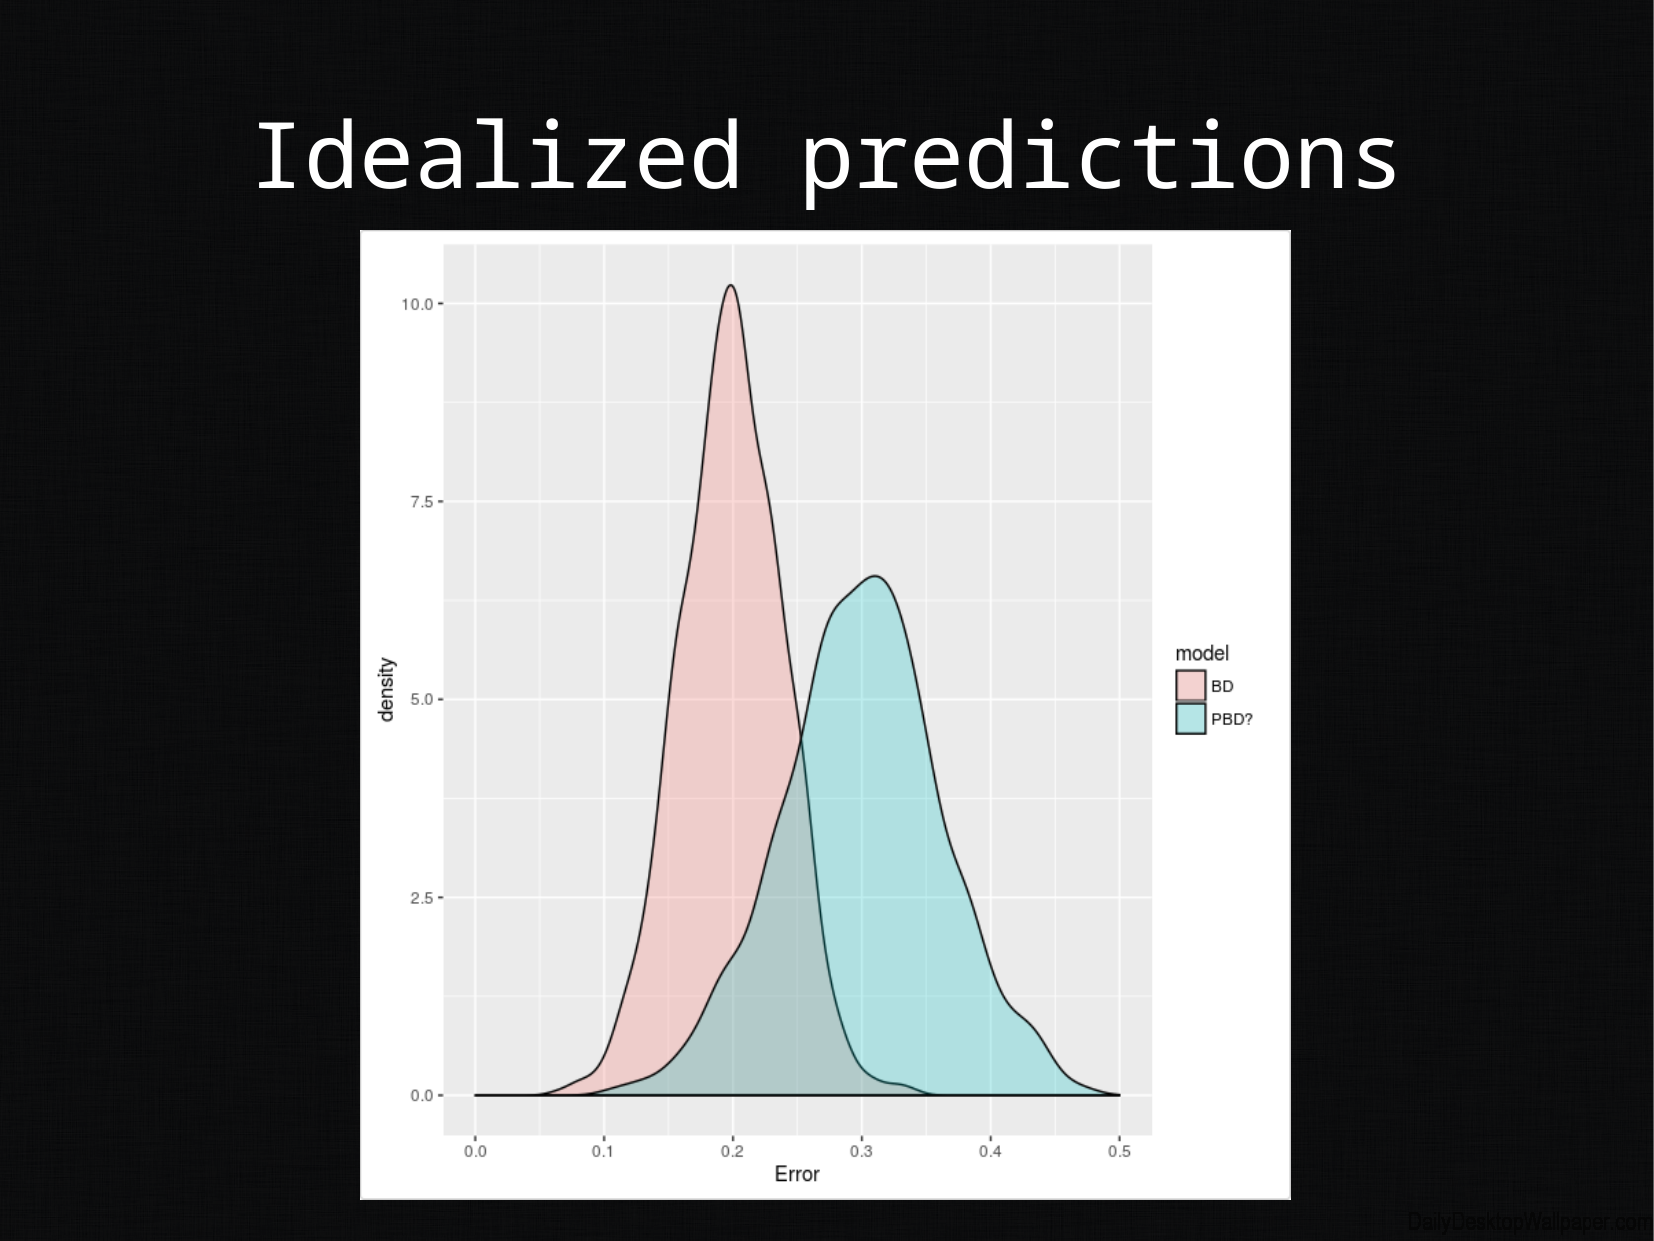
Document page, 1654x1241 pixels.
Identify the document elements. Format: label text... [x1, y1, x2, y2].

title Idealized predictions [82, 49, 1571, 257]
picture [0, 0, 1654, 1241]
